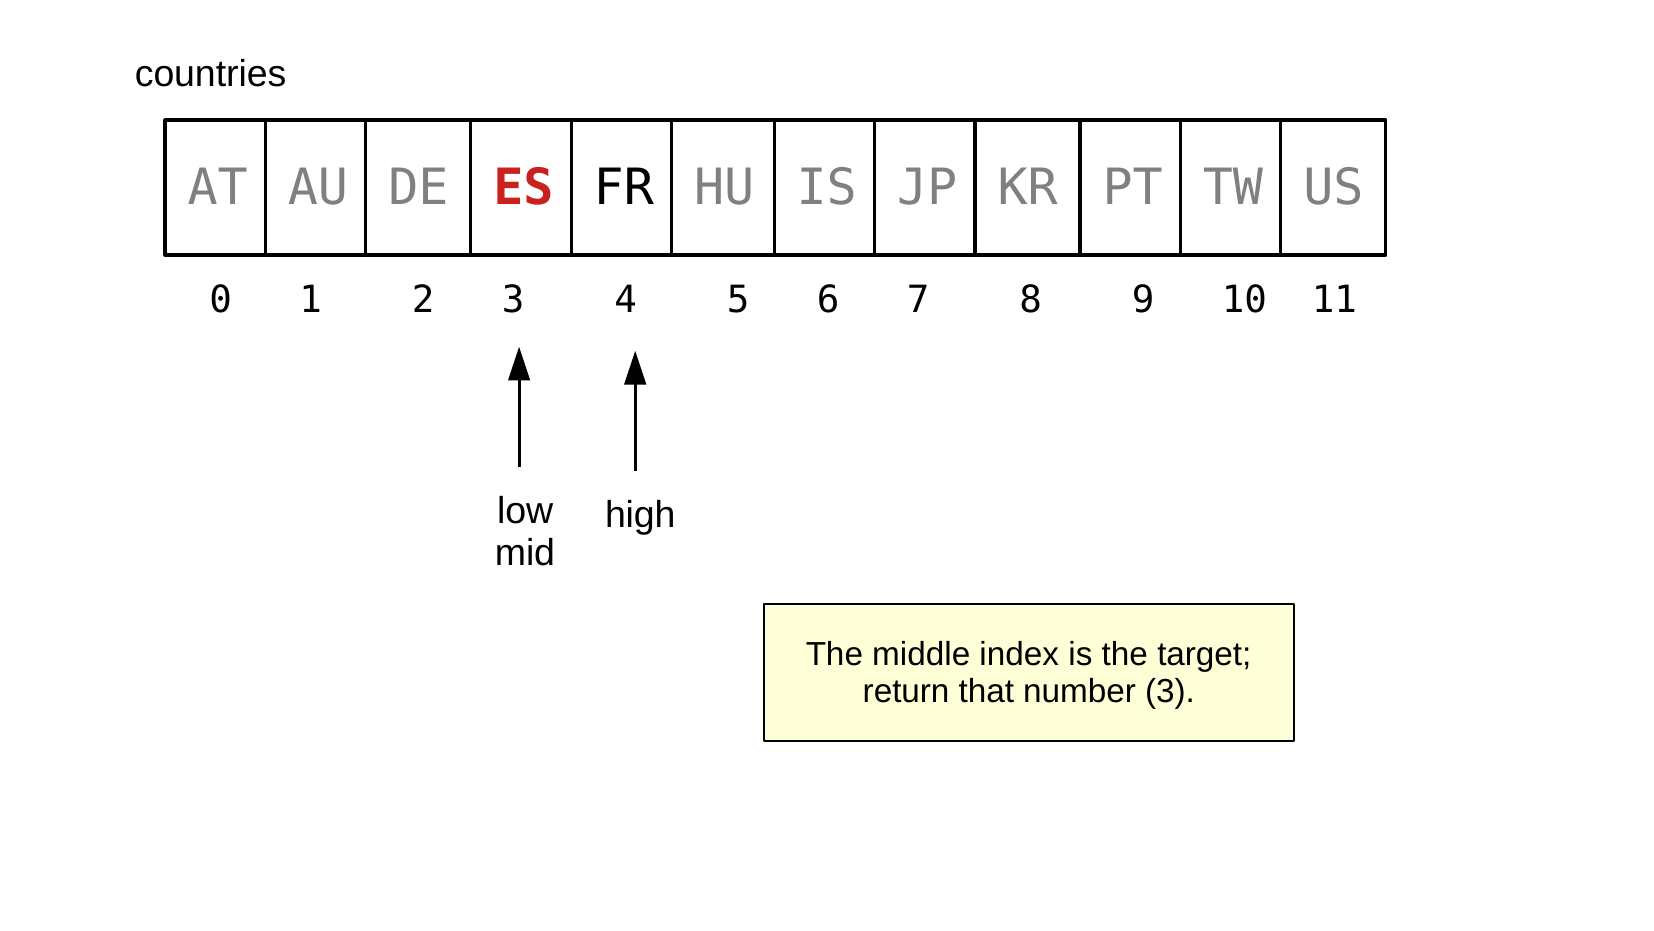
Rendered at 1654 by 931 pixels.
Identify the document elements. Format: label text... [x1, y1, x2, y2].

text_box countries [120, 45, 376, 106]
text_box AU [265, 120, 365, 256]
text_box TW [1180, 120, 1280, 256]
text_box ES [470, 120, 571, 256]
text_box DE [365, 120, 470, 256]
text_box The middle index is the target; return that number (3). [764, 604, 1294, 741]
text_box AT [165, 120, 265, 256]
text_box PT [1080, 120, 1180, 256]
text_box FR [571, 120, 671, 256]
text_box US [1280, 120, 1386, 256]
text_box low mid [480, 481, 571, 581]
text_box high [590, 485, 696, 543]
text_box 0 1 2 3 4 5 6 7 8 9 10 11 [194, 270, 1372, 329]
text_box KR [975, 120, 1080, 256]
text_box HU [671, 120, 774, 256]
text_box IS [774, 120, 874, 256]
text_box JP [874, 120, 975, 256]
